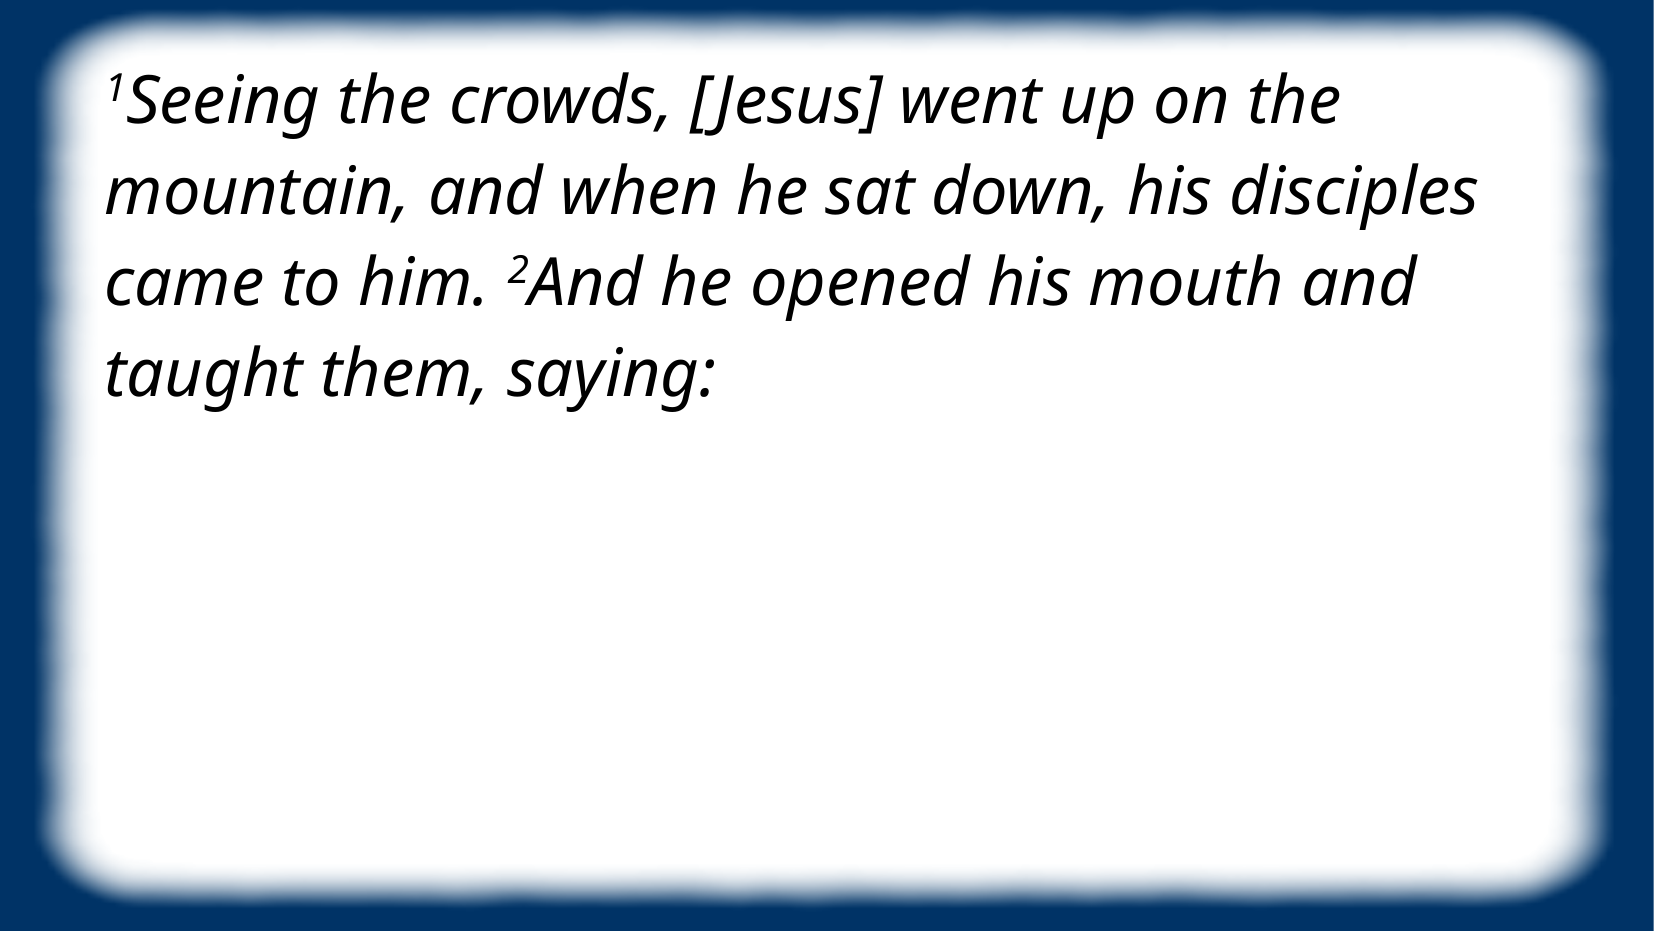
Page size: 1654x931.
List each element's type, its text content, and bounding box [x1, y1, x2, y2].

text_box 1Seeing the crowds, [Jesus] went up on the mountain, and when he sat down, his disciples came to him. 2And he opened his mouth and taught them, saying: [90, 45, 1546, 504]
picture [0, 0, 1654, 931]
